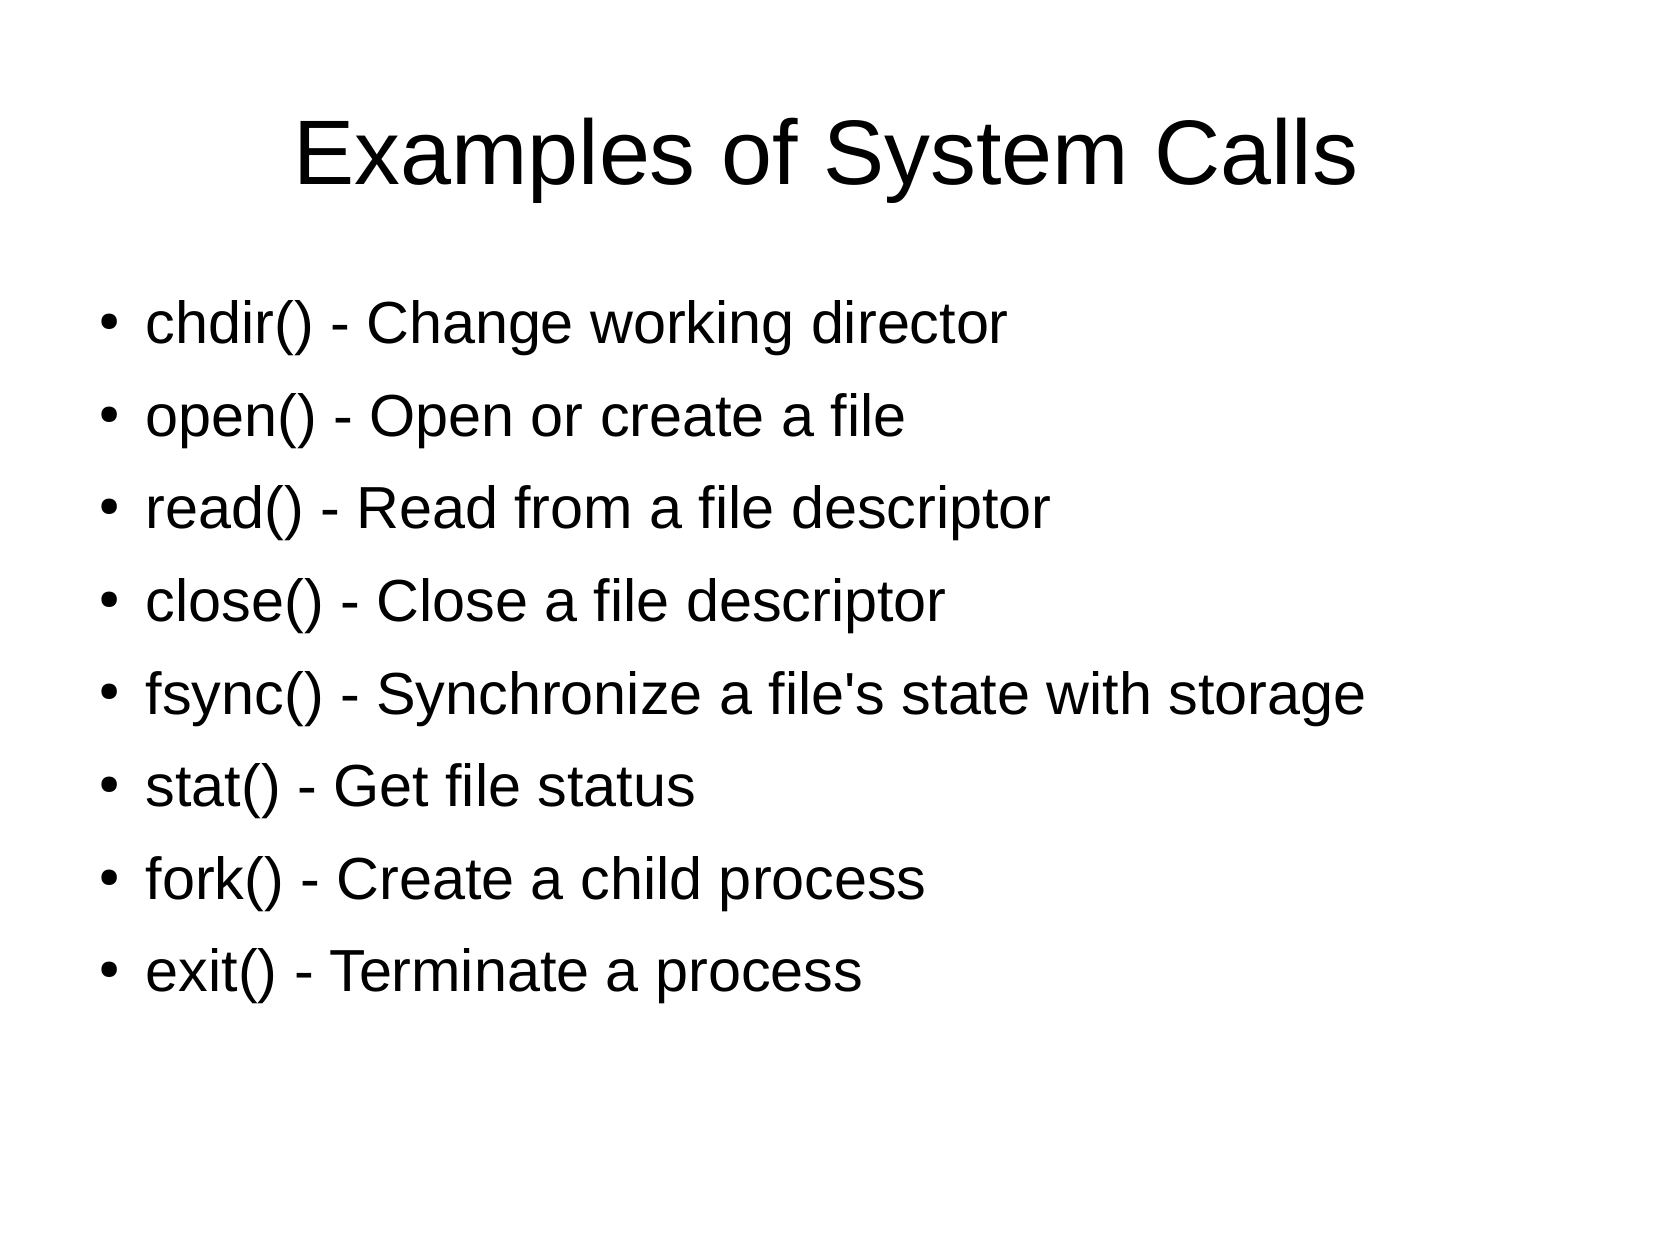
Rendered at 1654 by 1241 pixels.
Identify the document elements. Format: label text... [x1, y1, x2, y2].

list chdir() - Change working director open() - Open or create a file read() - Read from a file descriptor close() - Close a file descriptor fsync() - Synchronize a file's state with storage stat() - Get file status fork() - Create a child process exit() - Terminate a process [82, 290, 1571, 1010]
title Examples of System Calls [82, 49, 1571, 257]
